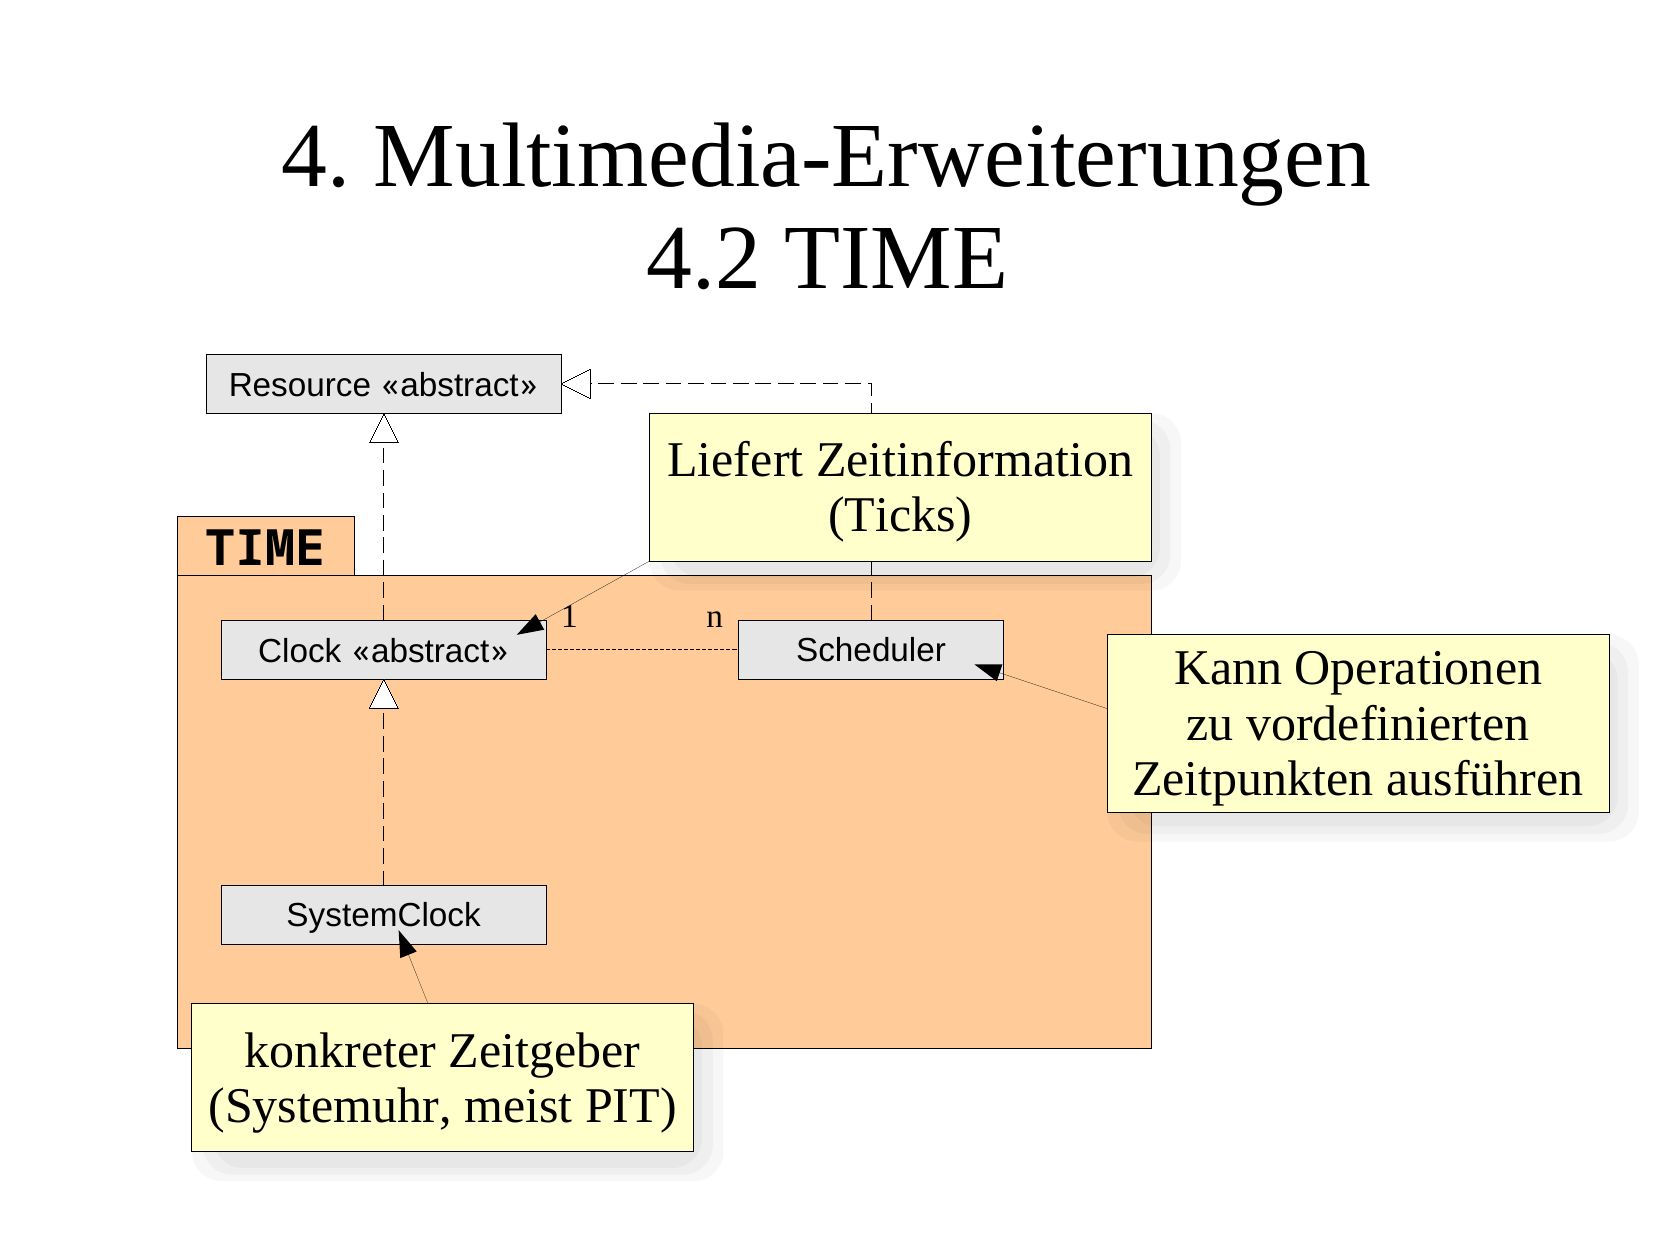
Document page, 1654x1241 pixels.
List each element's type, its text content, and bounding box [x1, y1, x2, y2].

title 4. Multimedia-Erweiterungen 4.2 TIME [121, 0, 1534, 569]
text_box n [706, 597, 724, 635]
text_box 1 [561, 602, 578, 635]
text_box [561, 369, 591, 399]
text_box [177, 413, 1639, 1182]
text_box Kann Operationen zu vordefinierten Zeitpunkten ausführen [1107, 634, 1610, 813]
text_box Resource «abstract» [206, 354, 562, 414]
text_box konkreter Zeitgeber (Systemuhr, meist PIT) [191, 1003, 694, 1152]
text_box 1 [561, 597, 578, 609]
text_box Liefert Zeitinformation (Ticks) [649, 413, 1152, 562]
text_box Clock «abstract» [221, 620, 547, 680]
text_box [369, 413, 399, 443]
text_box TIME [177, 569, 355, 575]
text_box Scheduler [738, 620, 1004, 680]
text_box SystemClock [221, 885, 547, 945]
